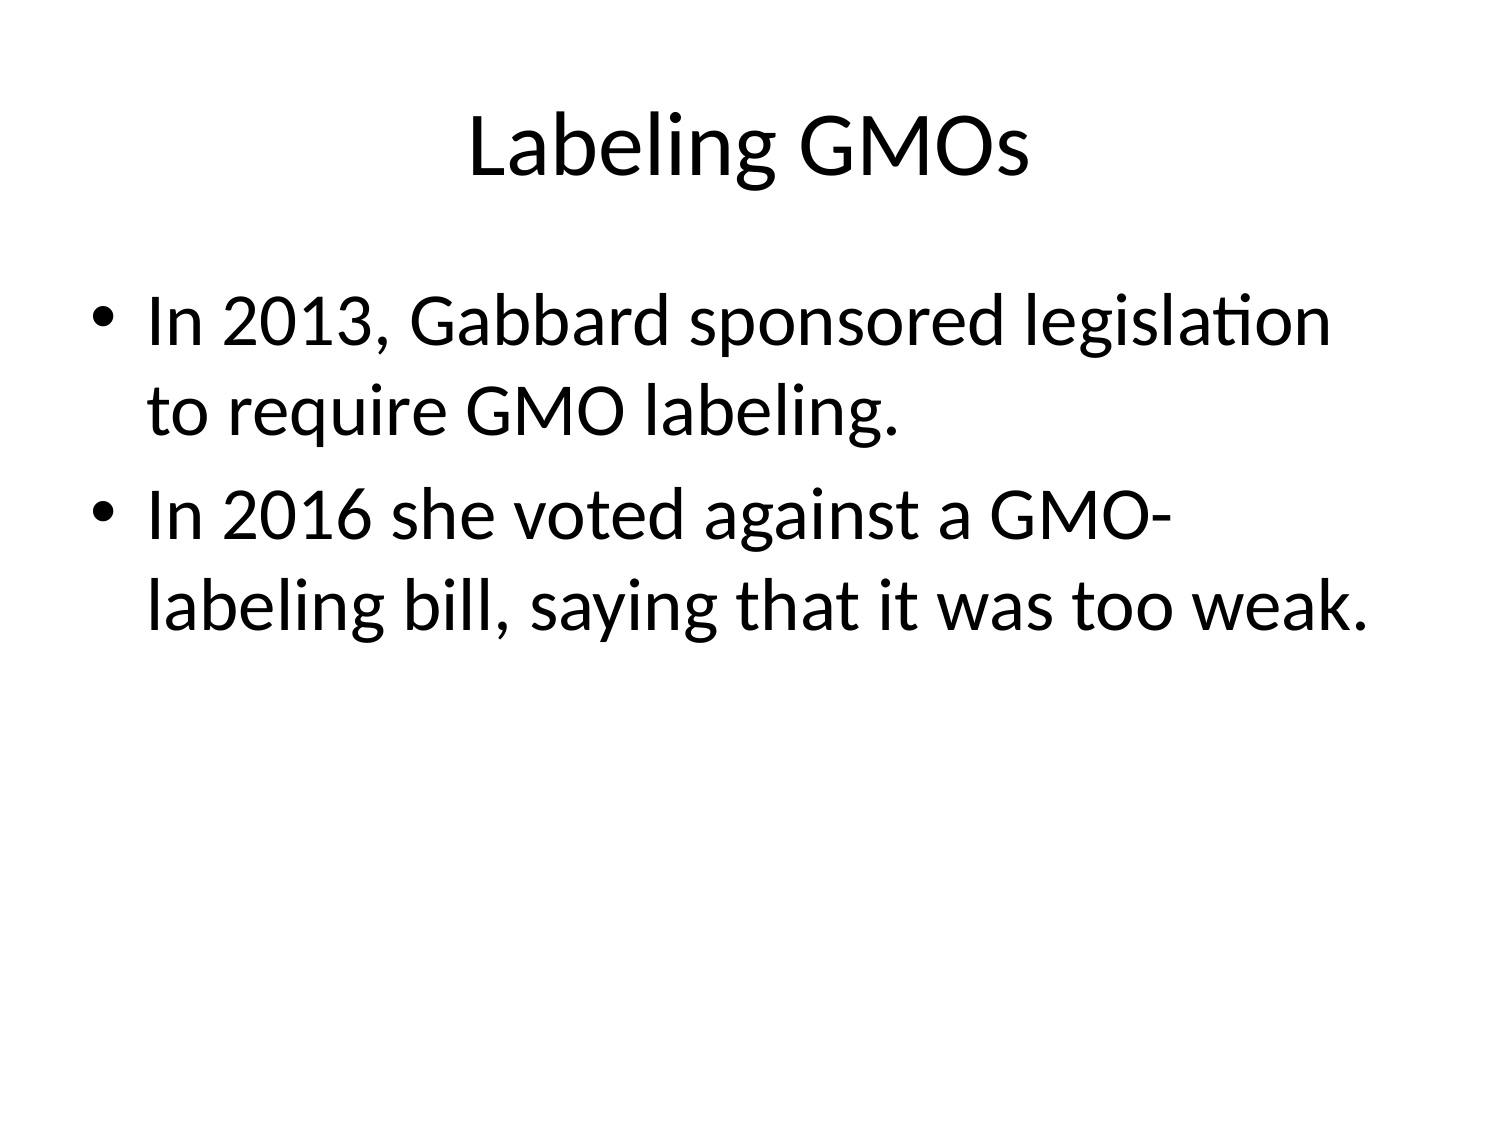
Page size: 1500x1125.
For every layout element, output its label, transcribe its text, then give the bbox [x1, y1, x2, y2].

list In 2013, Gabbard sponsored legislation to require GMO labeling. In 2016 she voted against a GMO-labeling bill, saying that it was too weak. [75, 262, 1425, 1005]
title Labeling GMOs [75, 45, 1425, 233]
